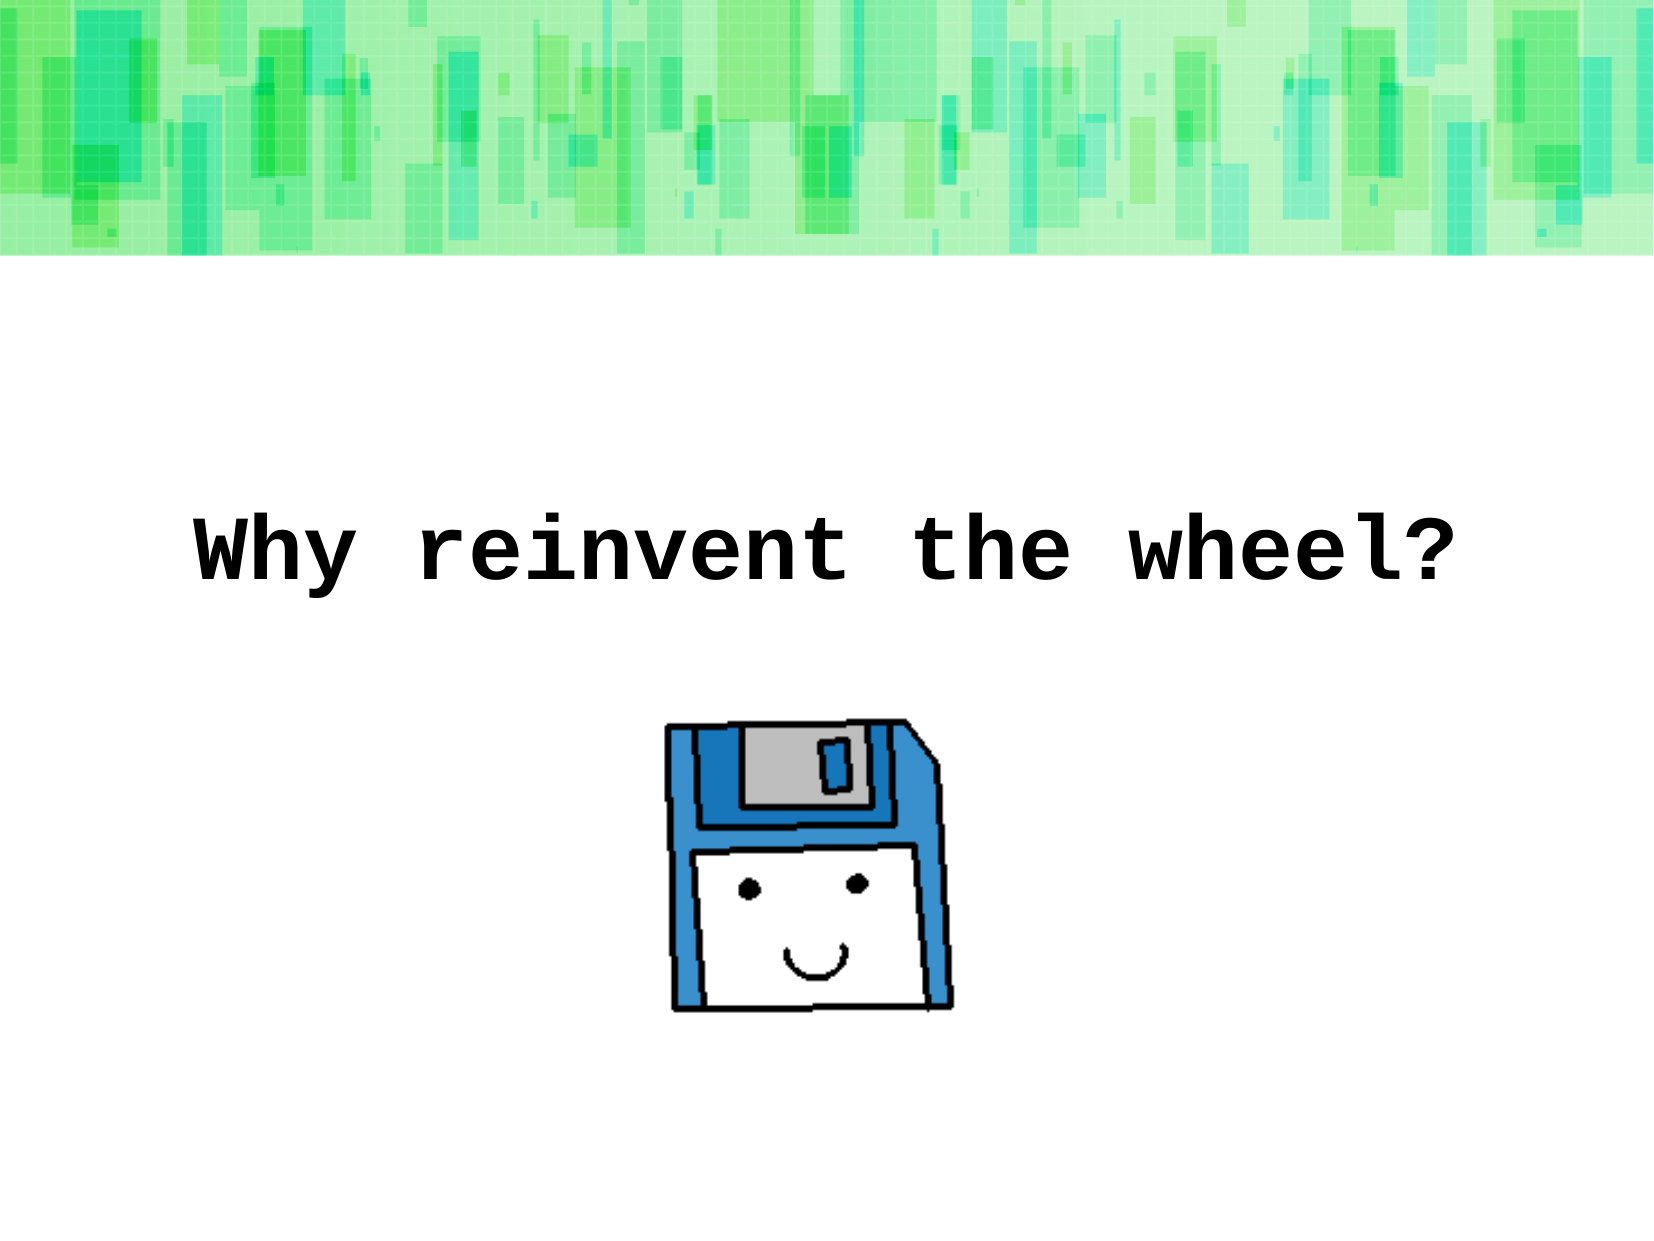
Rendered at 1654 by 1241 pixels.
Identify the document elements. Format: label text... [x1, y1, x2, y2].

subtitle Why reinvent the wheel? [82, 285, 1571, 826]
picture [0, 0, 1654, 1241]
